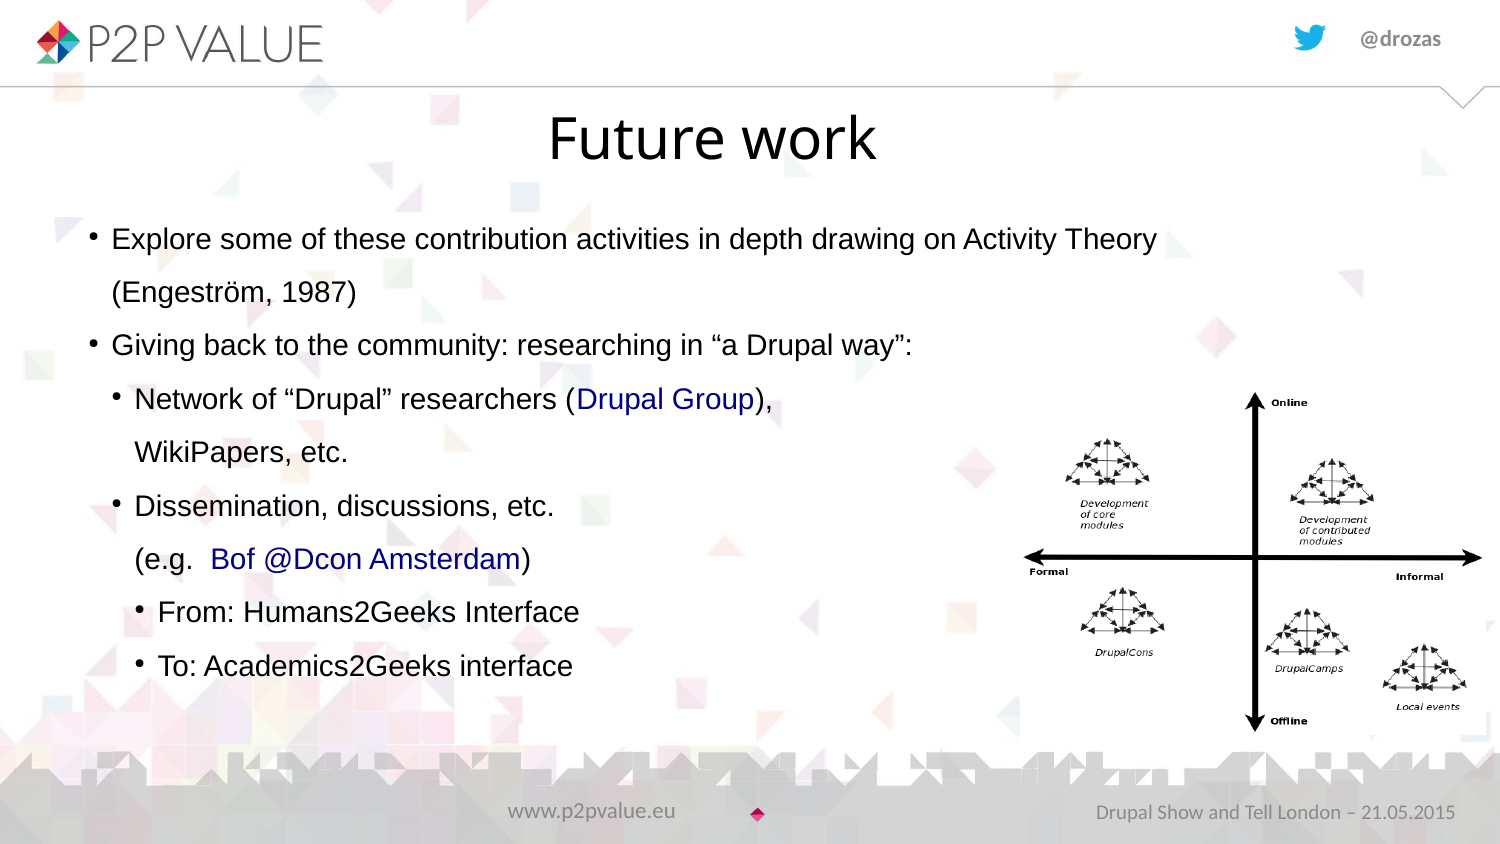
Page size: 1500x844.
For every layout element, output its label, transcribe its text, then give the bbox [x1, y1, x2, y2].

title Future work [60, 92, 1366, 181]
subtitle Explore some of these contribution activities in depth drawing on Activity Theory (Engeström, 1987) Giving back to the community: researching in “a Drupal way”: Network of “Drupal” researchers (Drupal Group), WikiPapers, etc. Dissemination, discussions, etc. (e.g. Bof @Dcon Amsterdam) From: Humans2Geeks Interface To: Academics2Geeks interface [75, 195, 1276, 691]
text_box Drupal Show and Tell London – 21.05.2015 [777, 788, 1470, 834]
picture [0, 0, 1500, 844]
text_box @drozas [1333, 15, 1455, 60]
text_box www.p2pvalue.eu [501, 789, 720, 829]
